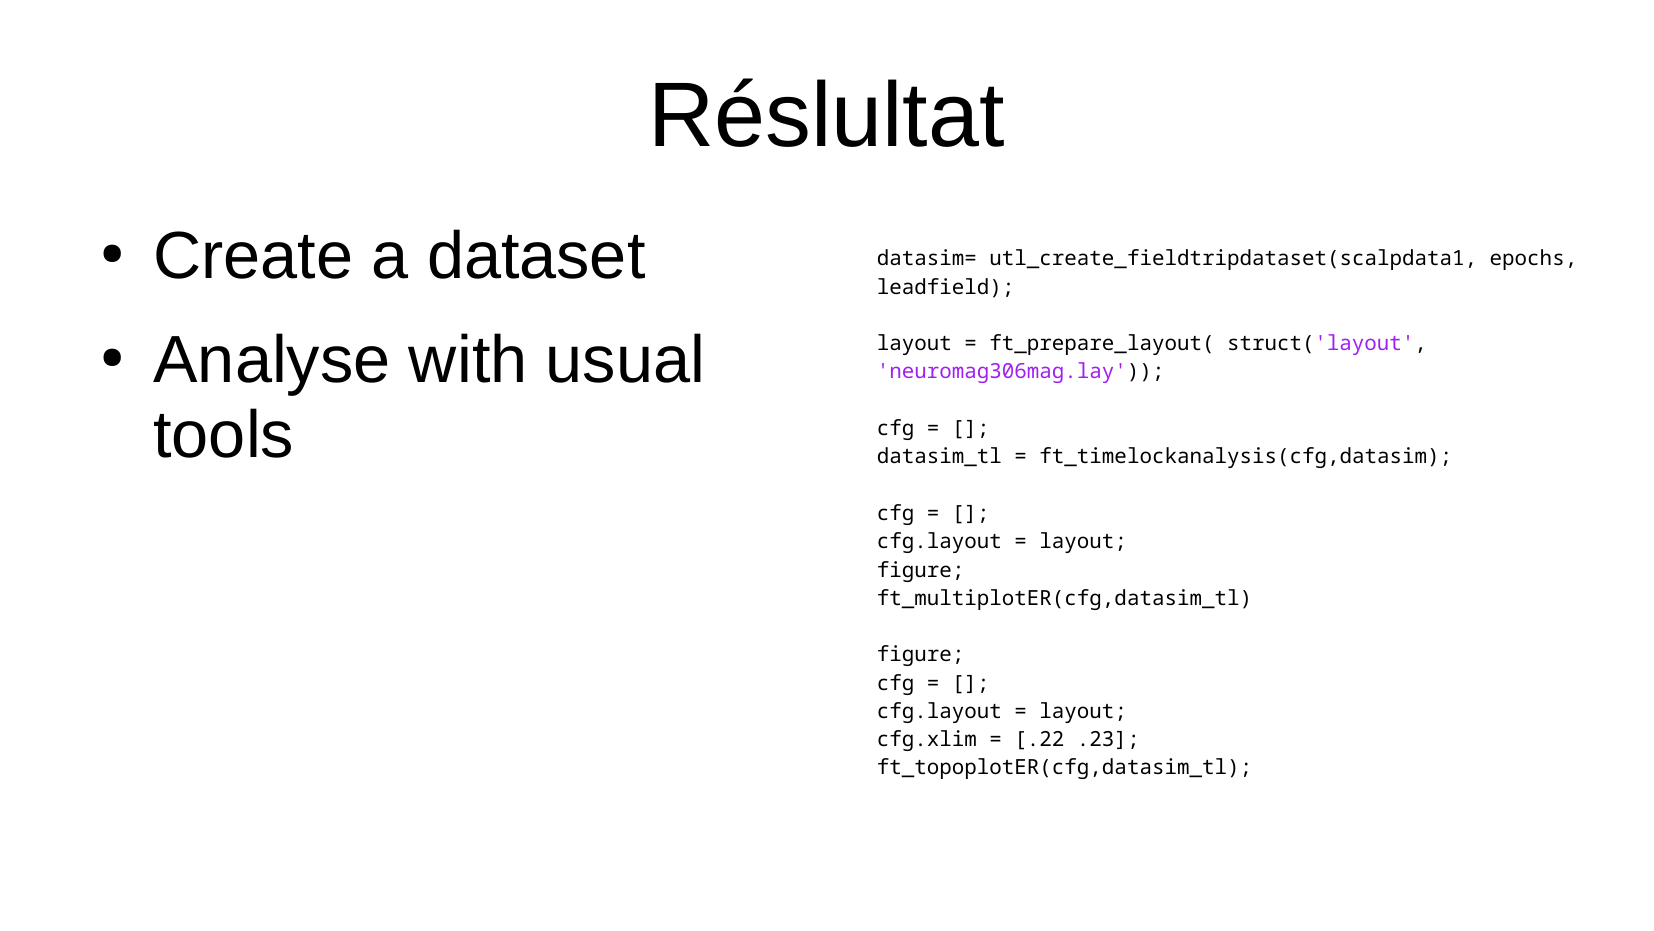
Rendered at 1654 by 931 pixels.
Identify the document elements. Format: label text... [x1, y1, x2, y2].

text_box datasim= utl_create_fieldtripdataset(scalpdata1, epochs, leadfield); layout = ft_prepare_layout( struct('layout', 'neuromag306mag.lay')); cfg = []; datasim_tl = ft_timelockanalysis(cfg,datasim); cfg = []; cfg.layout = layout; figure; ft_multiplotER(cfg,datasim_tl) figure; cfg = []; cfg.layout = layout; cfg.xlim = [.22 .23]; ft_topoplotER(cfg,datasim_tl); [862, 236, 1642, 781]
list Create a dataset Analyse with usual tools [82, 217, 809, 758]
title Réslultat [82, 37, 1571, 193]
